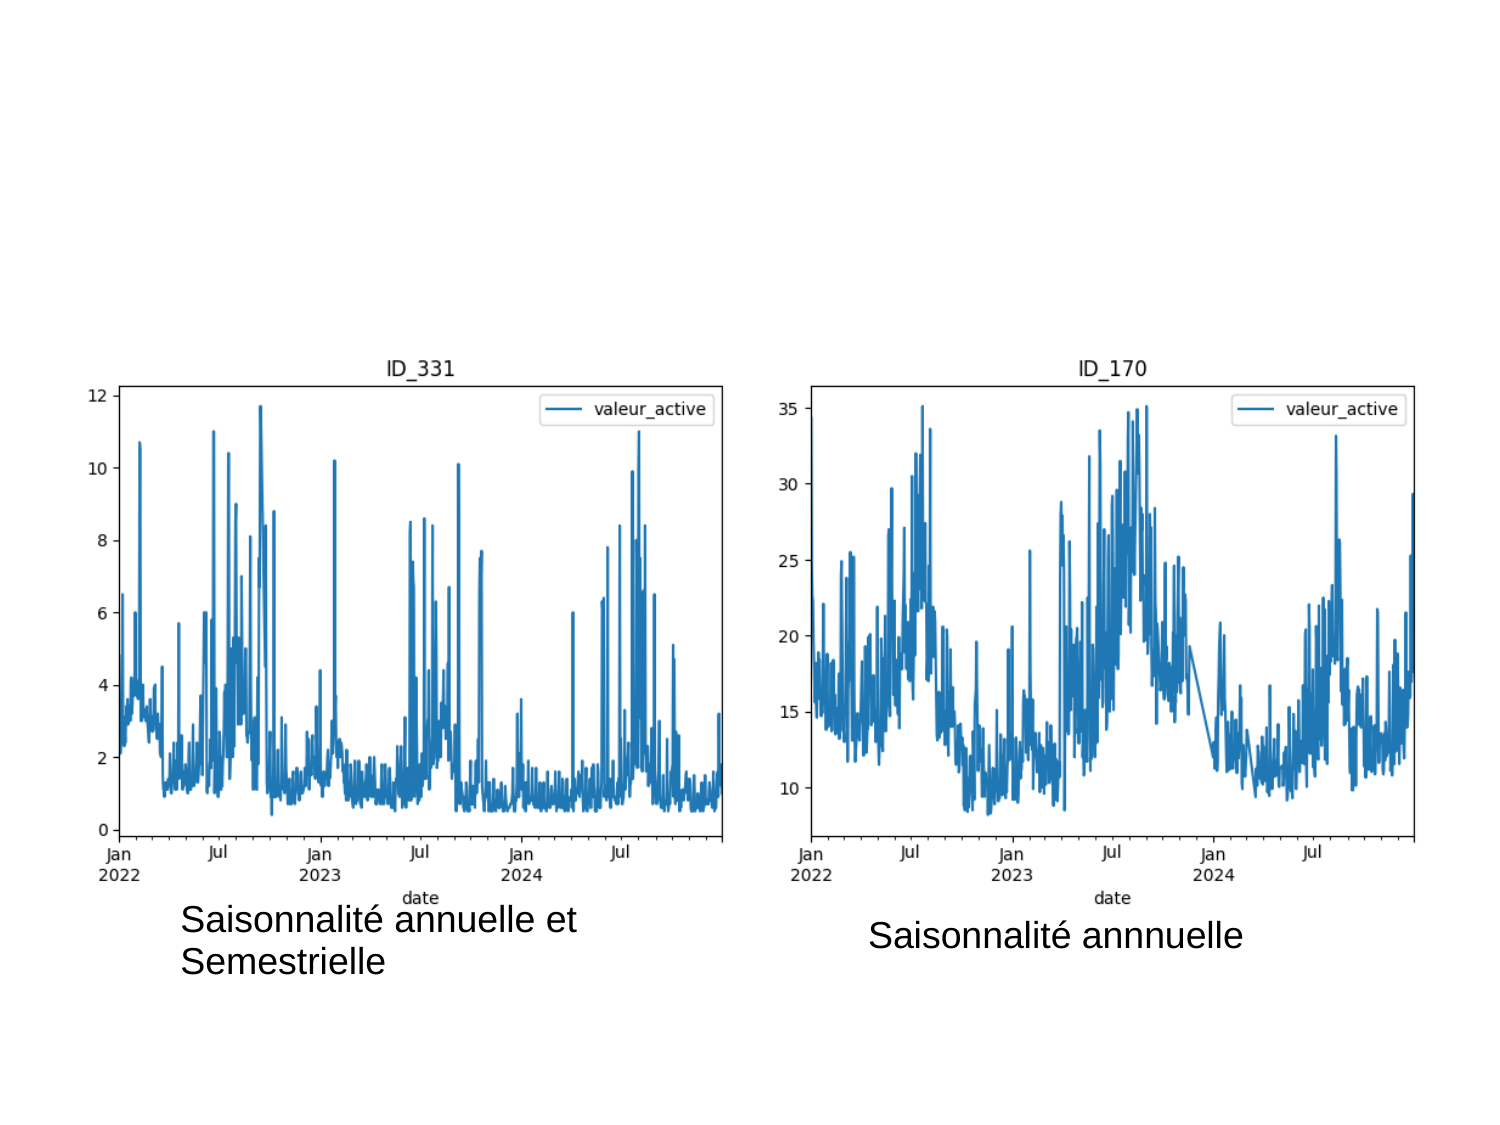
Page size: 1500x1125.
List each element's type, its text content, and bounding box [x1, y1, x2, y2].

picture [766, 347, 1426, 920]
picture [74, 347, 734, 920]
text_box Saisonnalité annuelle et Semestrielle [165, 891, 684, 1029]
text_box Saisonnalité annnuelle [853, 906, 1372, 1044]
